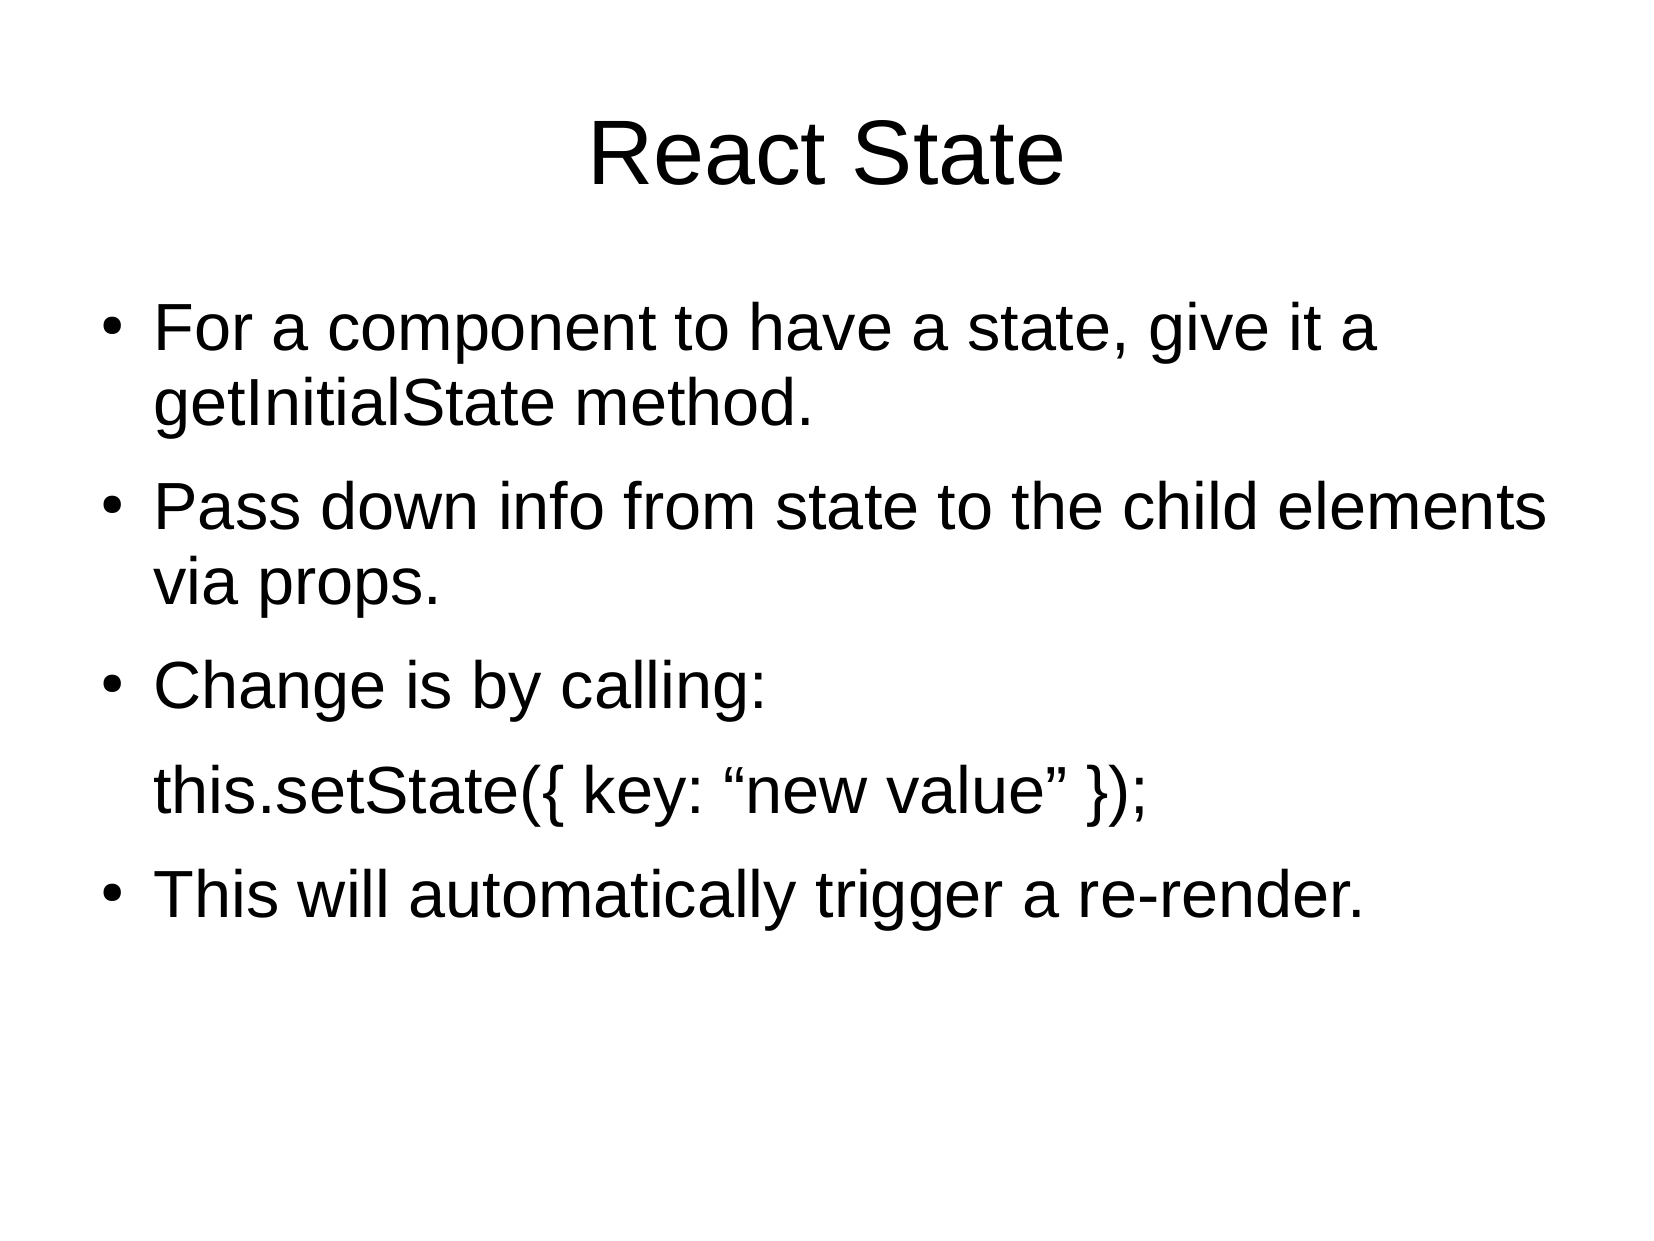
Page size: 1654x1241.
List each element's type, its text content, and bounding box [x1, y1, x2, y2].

list For a component to have a state, give it a getInitialState method. Pass down info from state to the child elements via props. Change is by calling: this.setState({ key: “new value” }); This will automatically trigger a re-render. [82, 290, 1571, 1010]
title React State [82, 49, 1571, 257]
